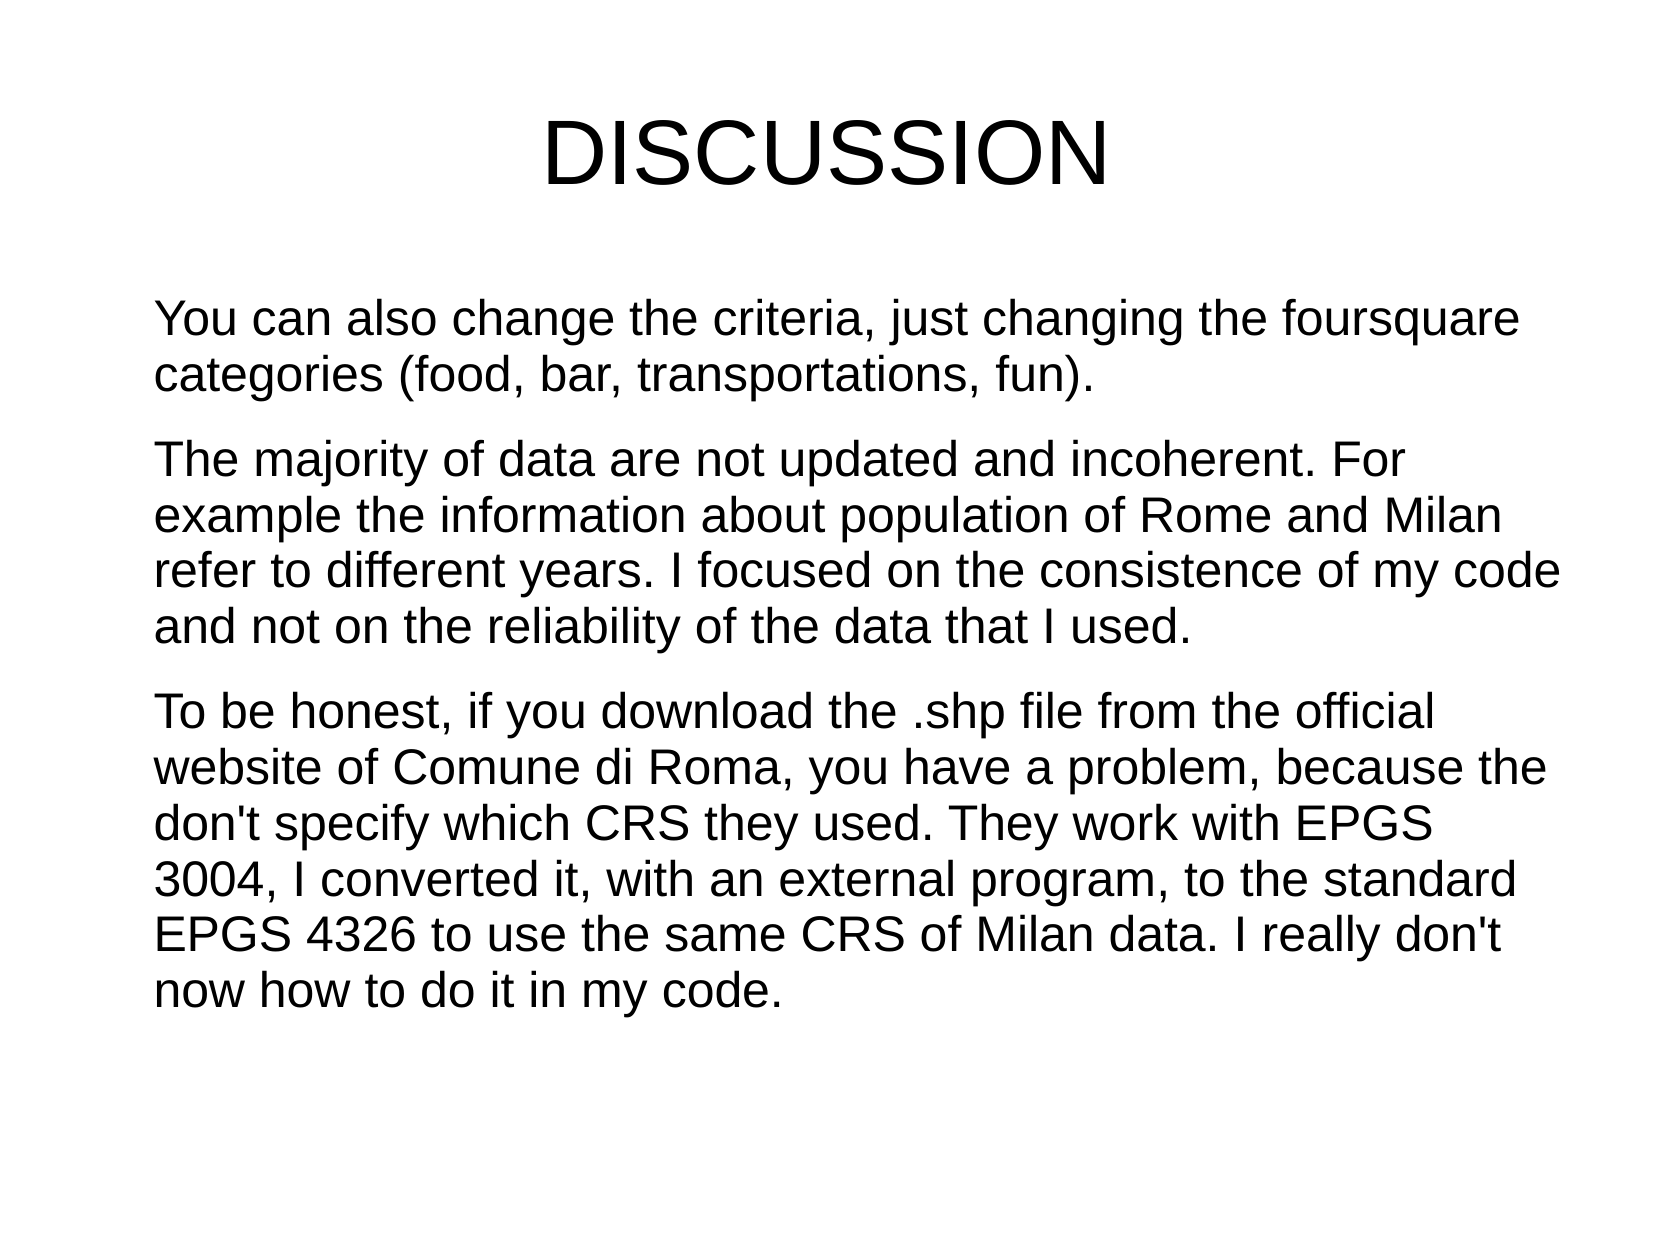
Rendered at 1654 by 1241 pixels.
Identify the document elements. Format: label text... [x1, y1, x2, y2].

title DISCUSSION [82, 49, 1571, 257]
list You can also change the criteria, just changing the foursquare categories (food, bar, transportations, fun). The majority of data are not updated and incoherent. For example the information about population of Rome and Milan refer to different years. I focused on the consistence of my code and not on the reliability of the data that I used. To be honest, if you download the .shp file from the official website of Comune di Roma, you have a problem, because the don't specify which CRS they used. They work with EPGS 3004, I converted it, with an external program, to the standard EPGS 4326 to use the same CRS of Milan data. I really don't now how to do it in my code. [82, 290, 1571, 1109]
